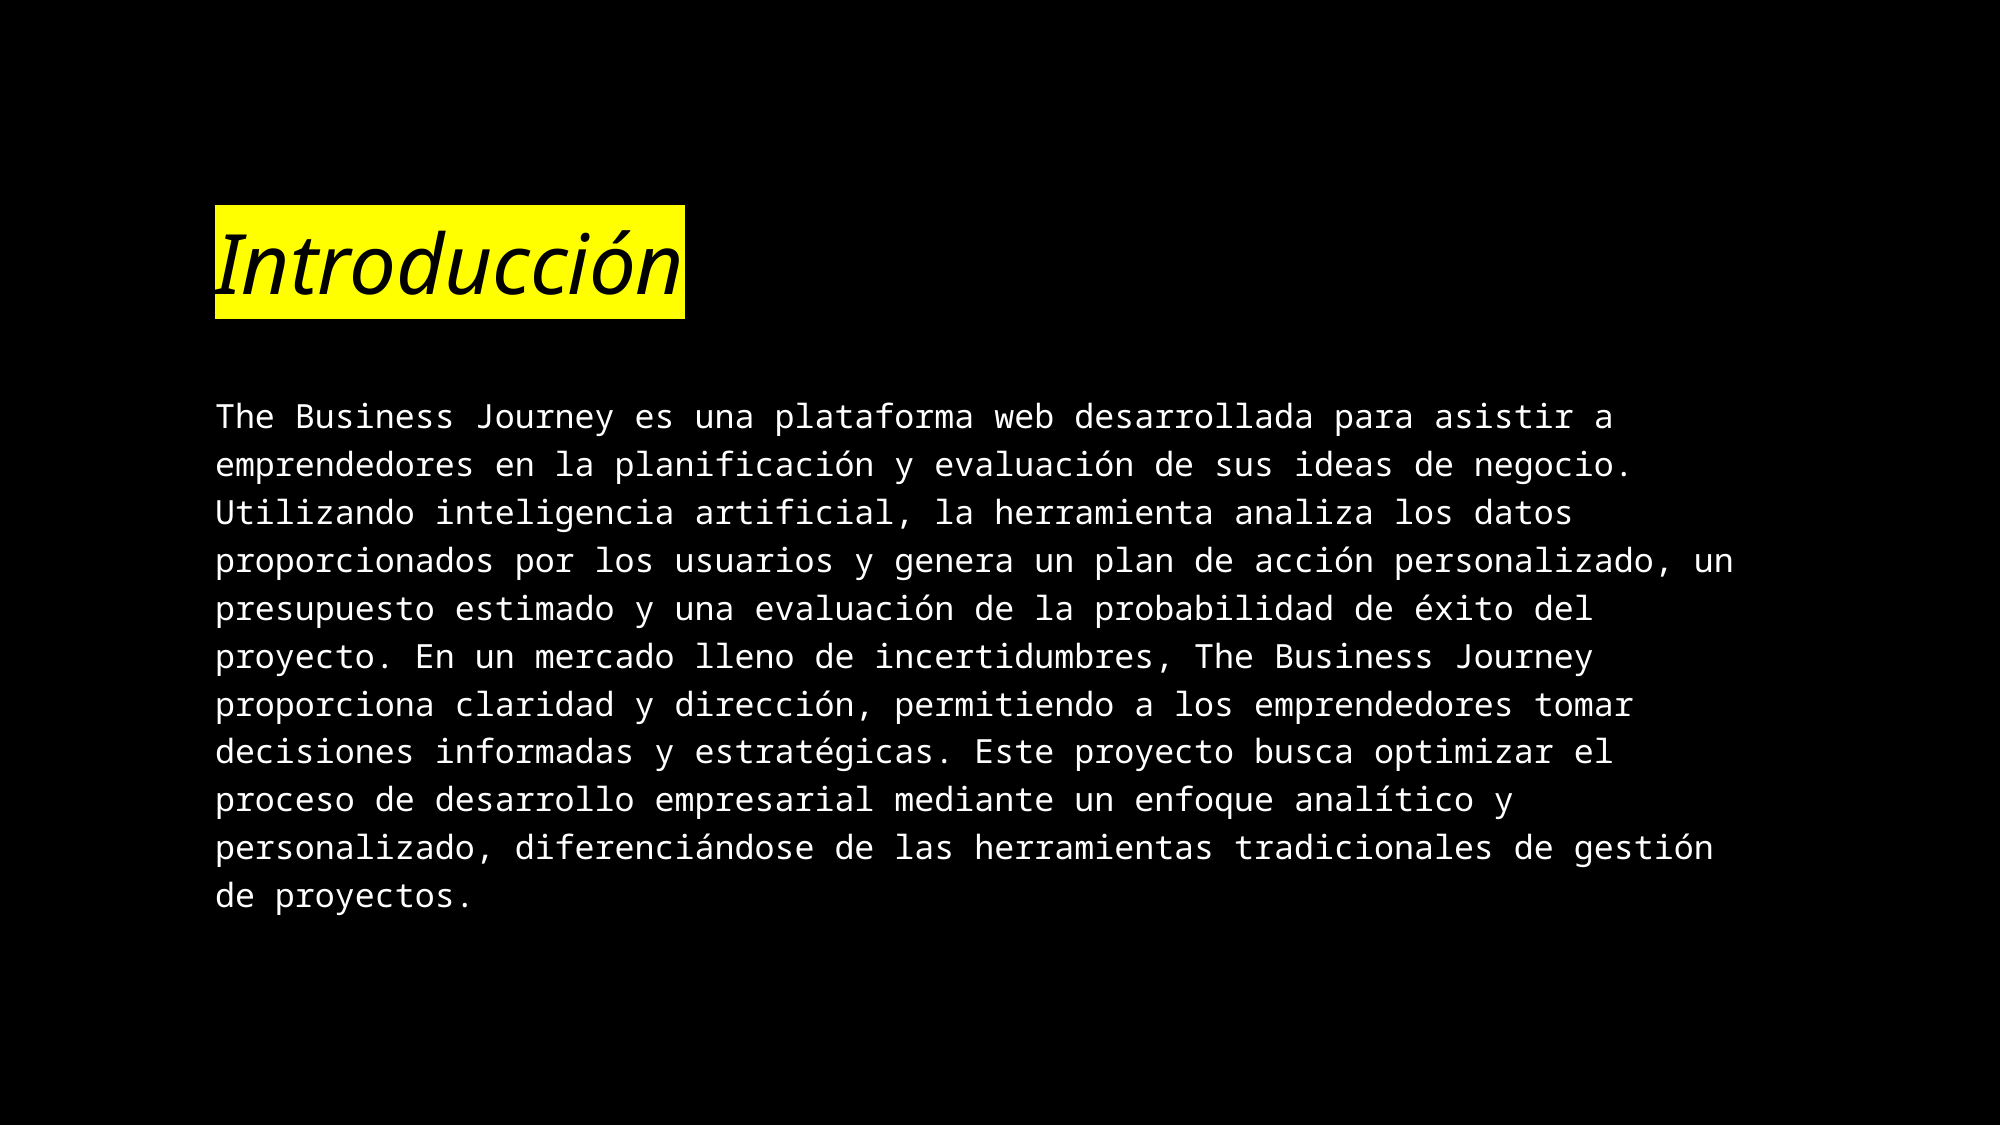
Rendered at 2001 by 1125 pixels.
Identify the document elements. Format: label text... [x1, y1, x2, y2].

list The Business Journey es una plataforma web desarrollada para asistir a emprendedores en la planificación y evaluación de sus ideas de negocio. Utilizando inteligencia artificial, la herramienta analiza los datos proporcionados por los usuarios y genera un plan de acción personalizado, un presupuesto estimado y una evaluación de la probabilidad de éxito del proyecto. En un mercado lleno de incertidumbres, The Business Journey proporciona claridad y dirección, permitiendo a los emprendedores tomar decisiones informadas y estratégicas. Este proyecto busca optimizar el proceso de desarrollo empresarial mediante un enfoque analítico y personalizado, diferenciándose de las herramientas tradicionales de gestión de proyectos. [200, 380, 1758, 1038]
title Introducción [200, 59, 1758, 319]
